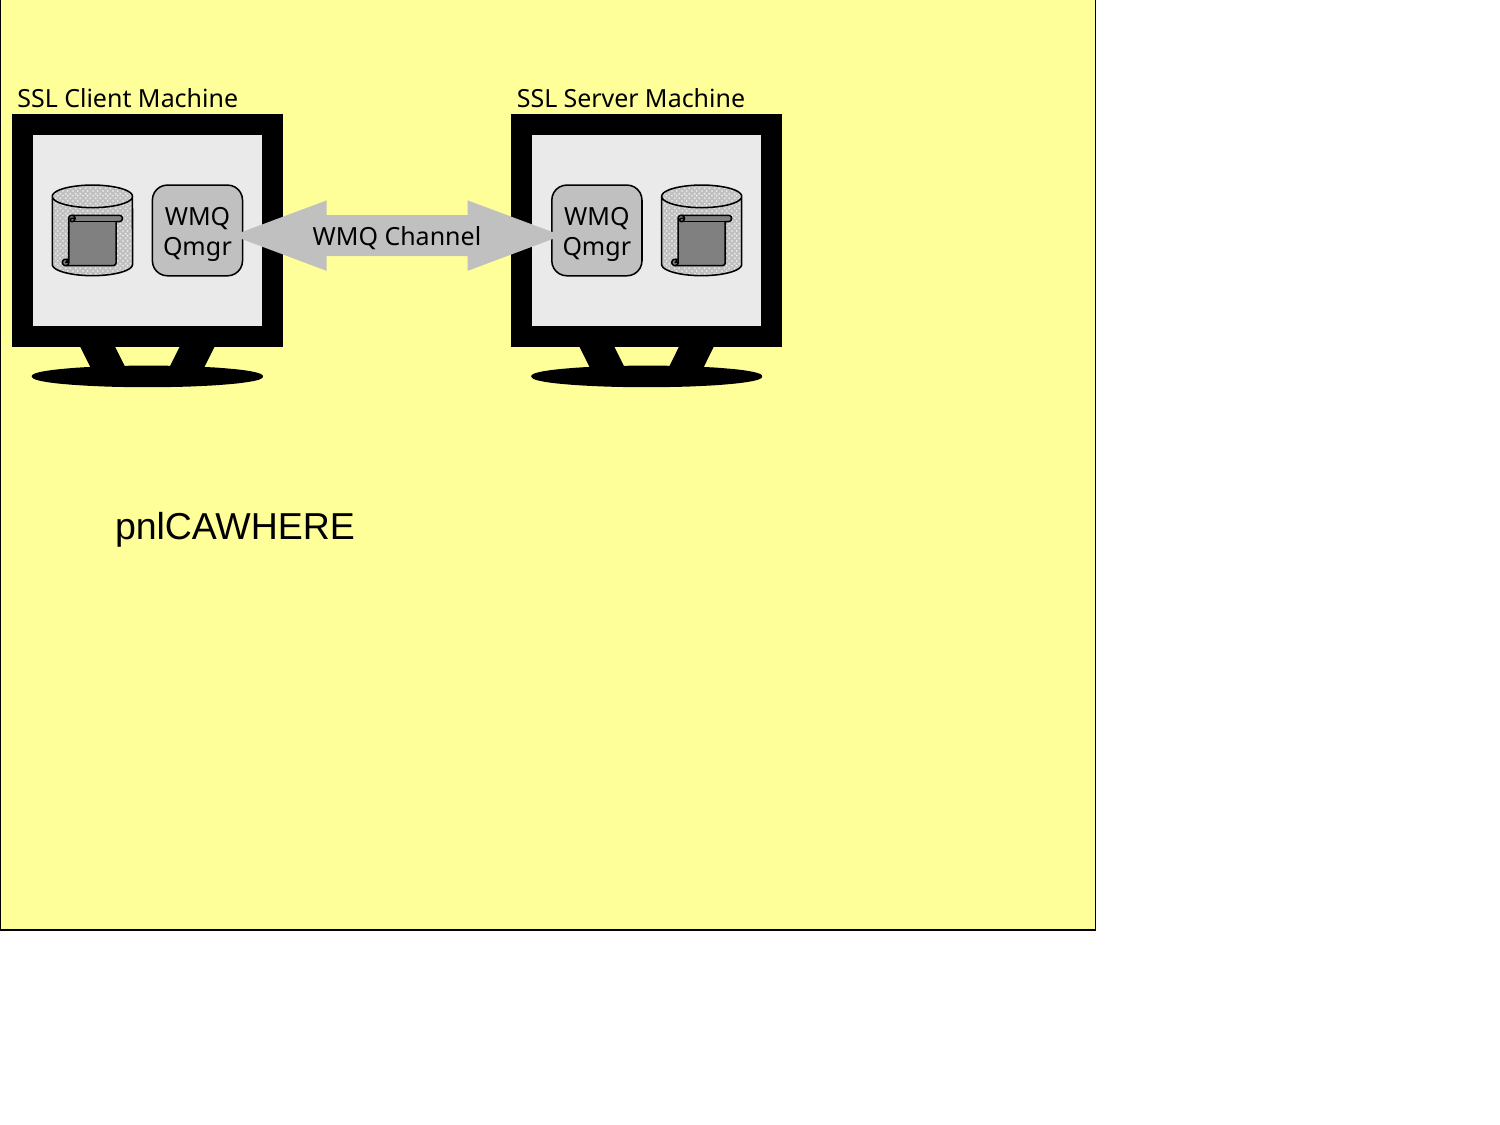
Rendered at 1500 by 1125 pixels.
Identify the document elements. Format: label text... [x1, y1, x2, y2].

text_box SSL Client Machine [2, 74, 333, 120]
text_box pnlCAWHERE [100, 494, 373, 555]
text_box [0, 0, 1095, 930]
text_box WMQ Qmgr [152, 185, 243, 276]
text_box SSL Server Machine [501, 74, 832, 120]
text_box WMQ Channel [262, 215, 533, 256]
text_box WMQ Qmgr [551, 185, 642, 276]
